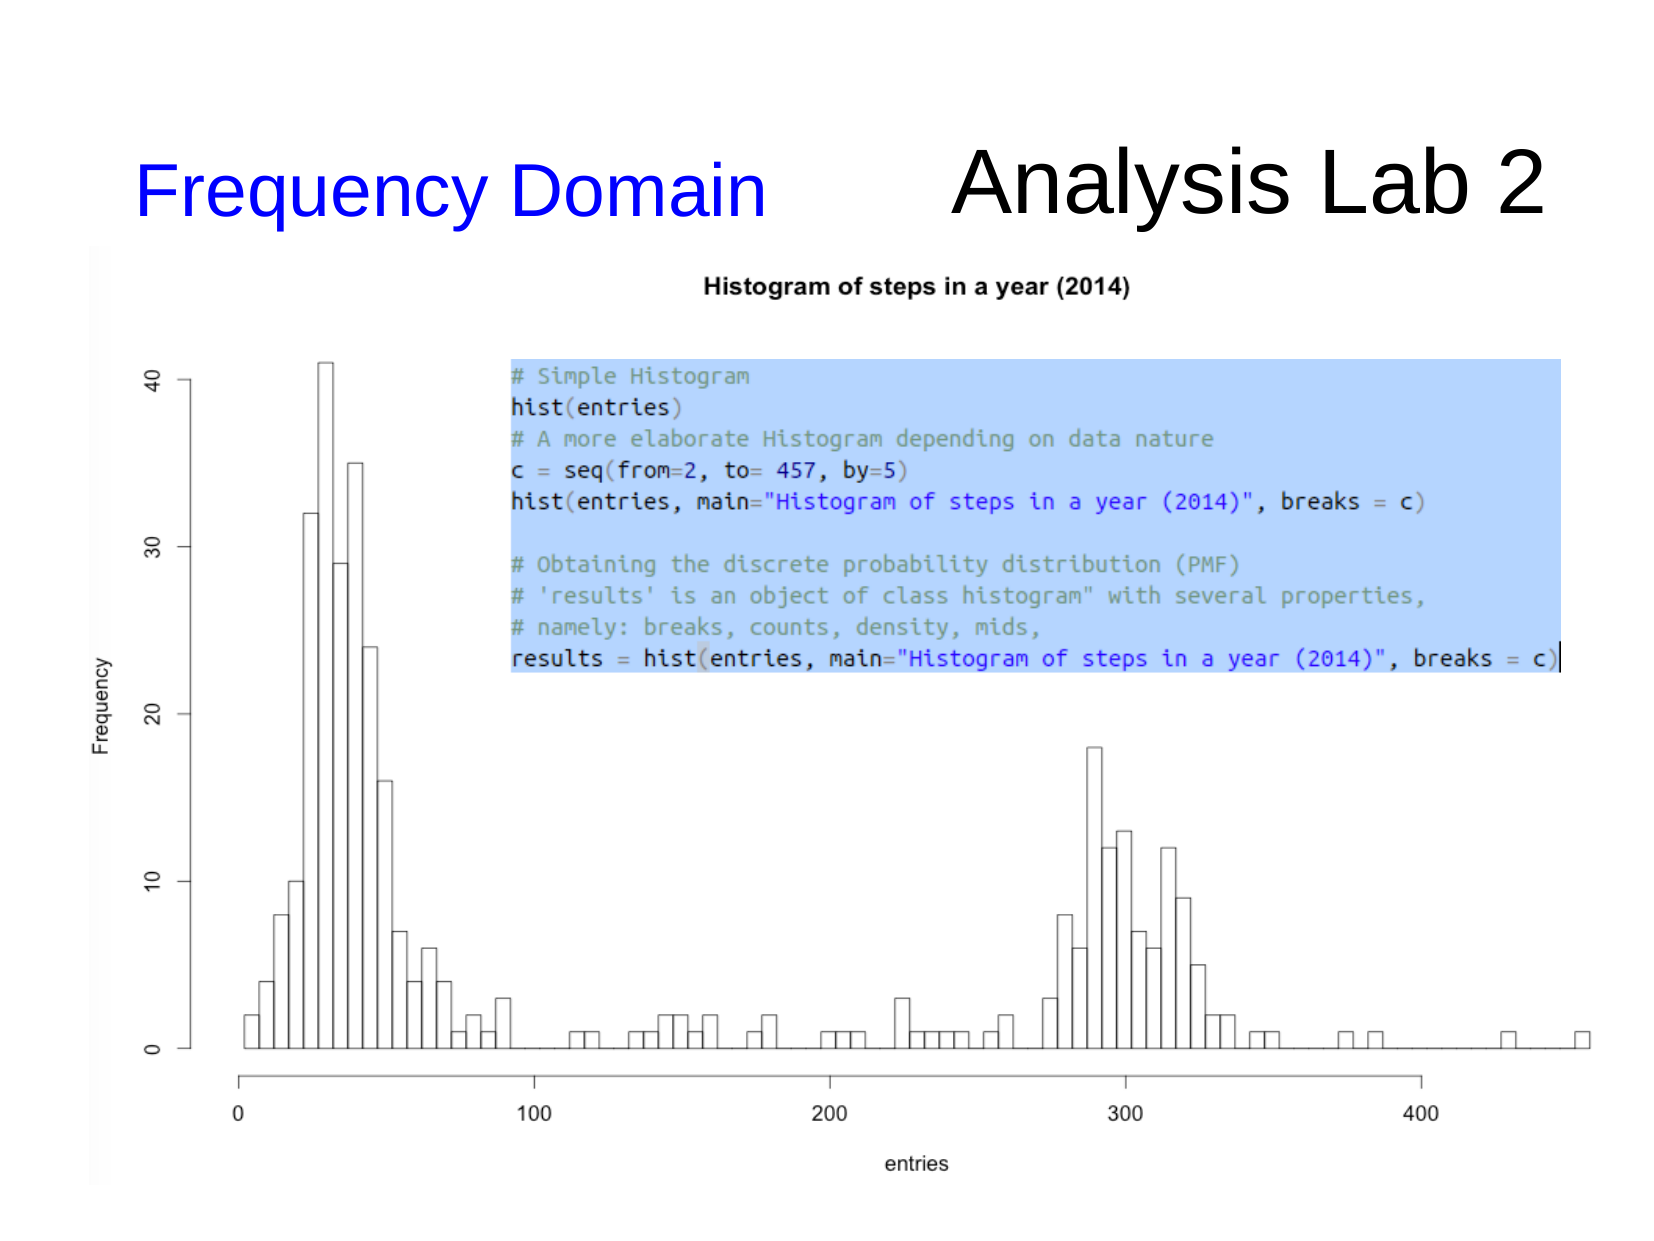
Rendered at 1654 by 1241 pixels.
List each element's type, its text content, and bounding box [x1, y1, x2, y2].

text_box Frequency Domain [120, 140, 1006, 282]
title Analysis Lab 2 [60, 77, 1549, 286]
picture [89, 246, 1608, 1185]
